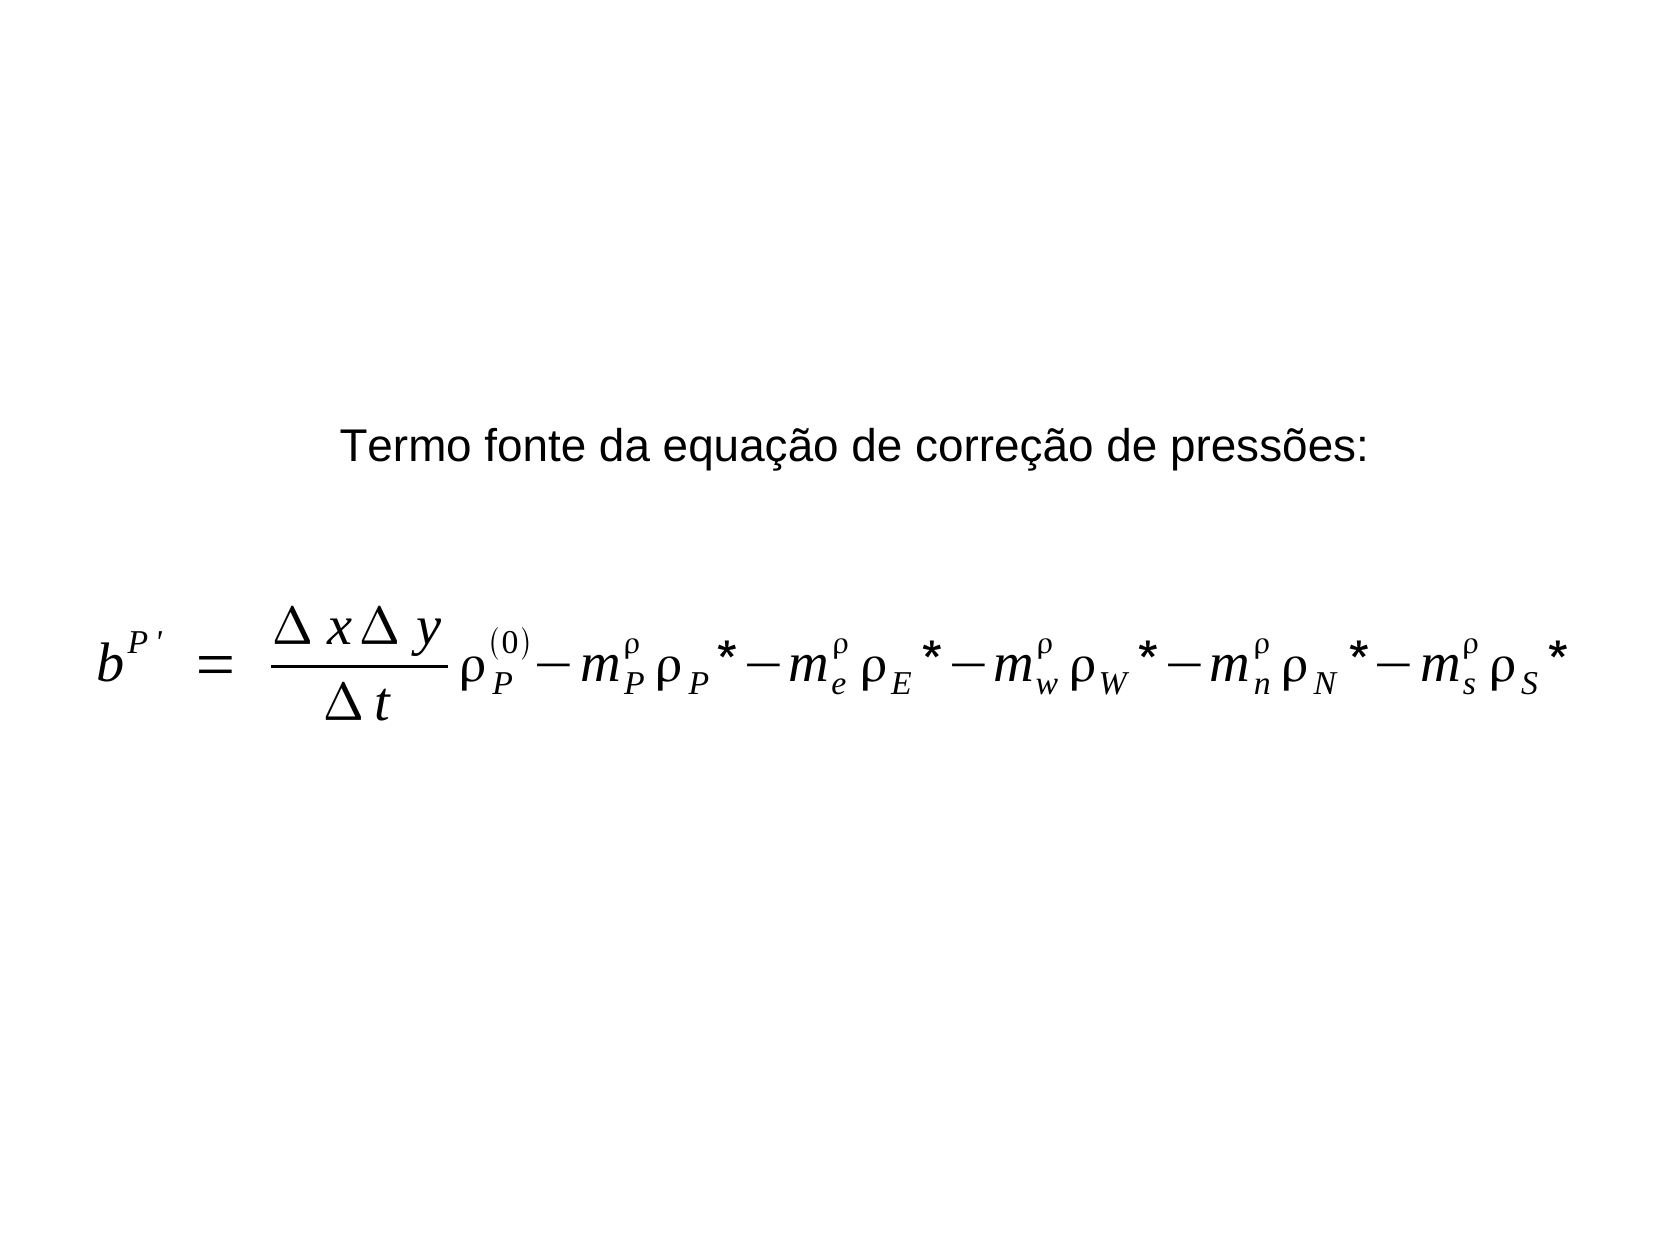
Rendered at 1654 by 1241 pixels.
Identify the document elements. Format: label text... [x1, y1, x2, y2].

chart [88, 593, 1577, 739]
text_box Termo fonte da equação de correção de pressões: [324, 412, 1365, 479]
